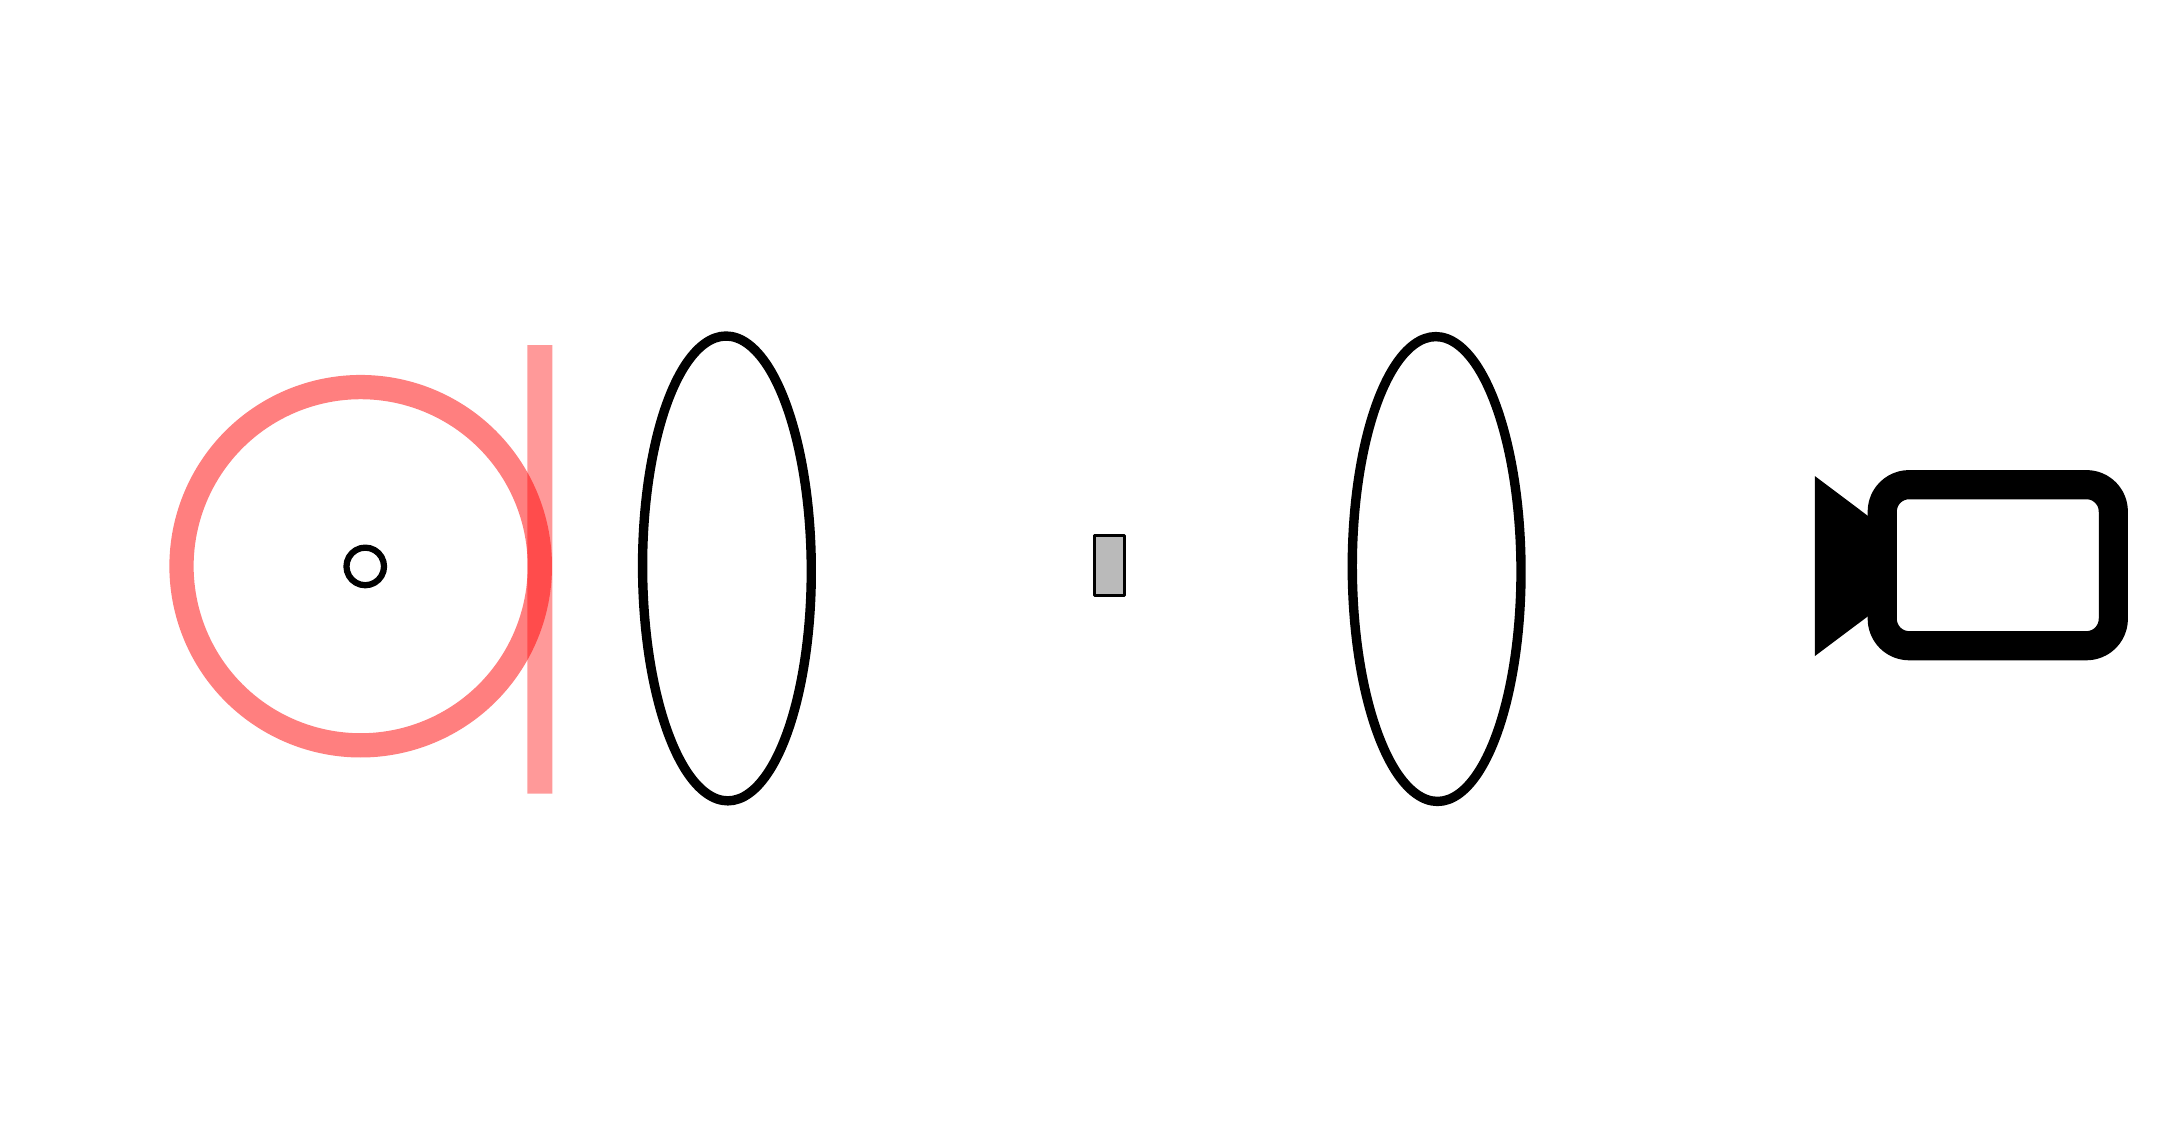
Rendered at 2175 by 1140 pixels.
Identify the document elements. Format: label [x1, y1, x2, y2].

text_box [1094, 535, 1125, 596]
text_box [1352, 336, 1522, 802]
text_box [642, 336, 812, 801]
text_box [169, 374, 552, 758]
text_box [1814, 476, 1875, 657]
text_box [1882, 484, 2114, 646]
